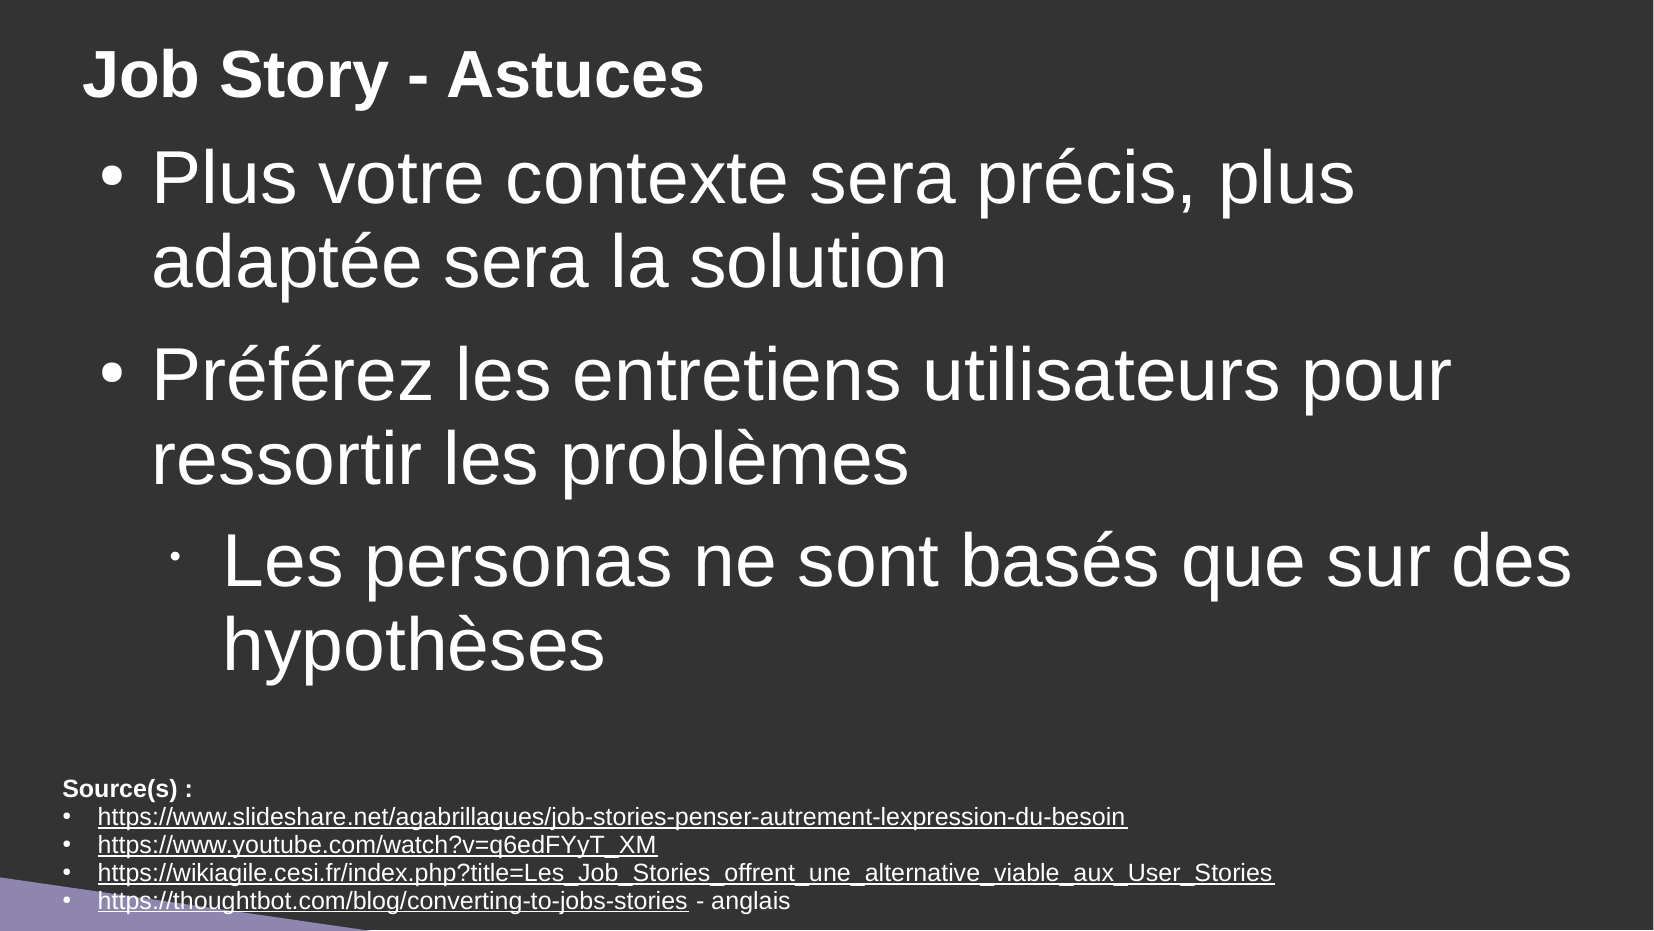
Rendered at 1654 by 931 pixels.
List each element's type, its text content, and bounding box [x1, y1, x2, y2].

list Plus votre contexte sera précis, plus adaptée sera la solution Préférez les entretiens utilisateurs pour ressortir les problèmes Les personas ne sont basés que sur des hypothèses [80, 135, 1620, 777]
text_box Source(s) : https://www.slideshare.net/agabrillagues/job-stories-penser-autrement-lexpression-du-besoin https://www.youtube.com/watch?v=q6edFYyT_XM https://wikiagile.cesi.fr/index.php?title=Les_Job_Stories_offrent_une_alternative_viable_aux_User_Stories https://thoughtbot.com/blog/converting-to-jobs-stories - anglais [47, 767, 1533, 923]
text_box [0, 877, 372, 931]
title Job Story - Astuces [82, 37, 1571, 122]
